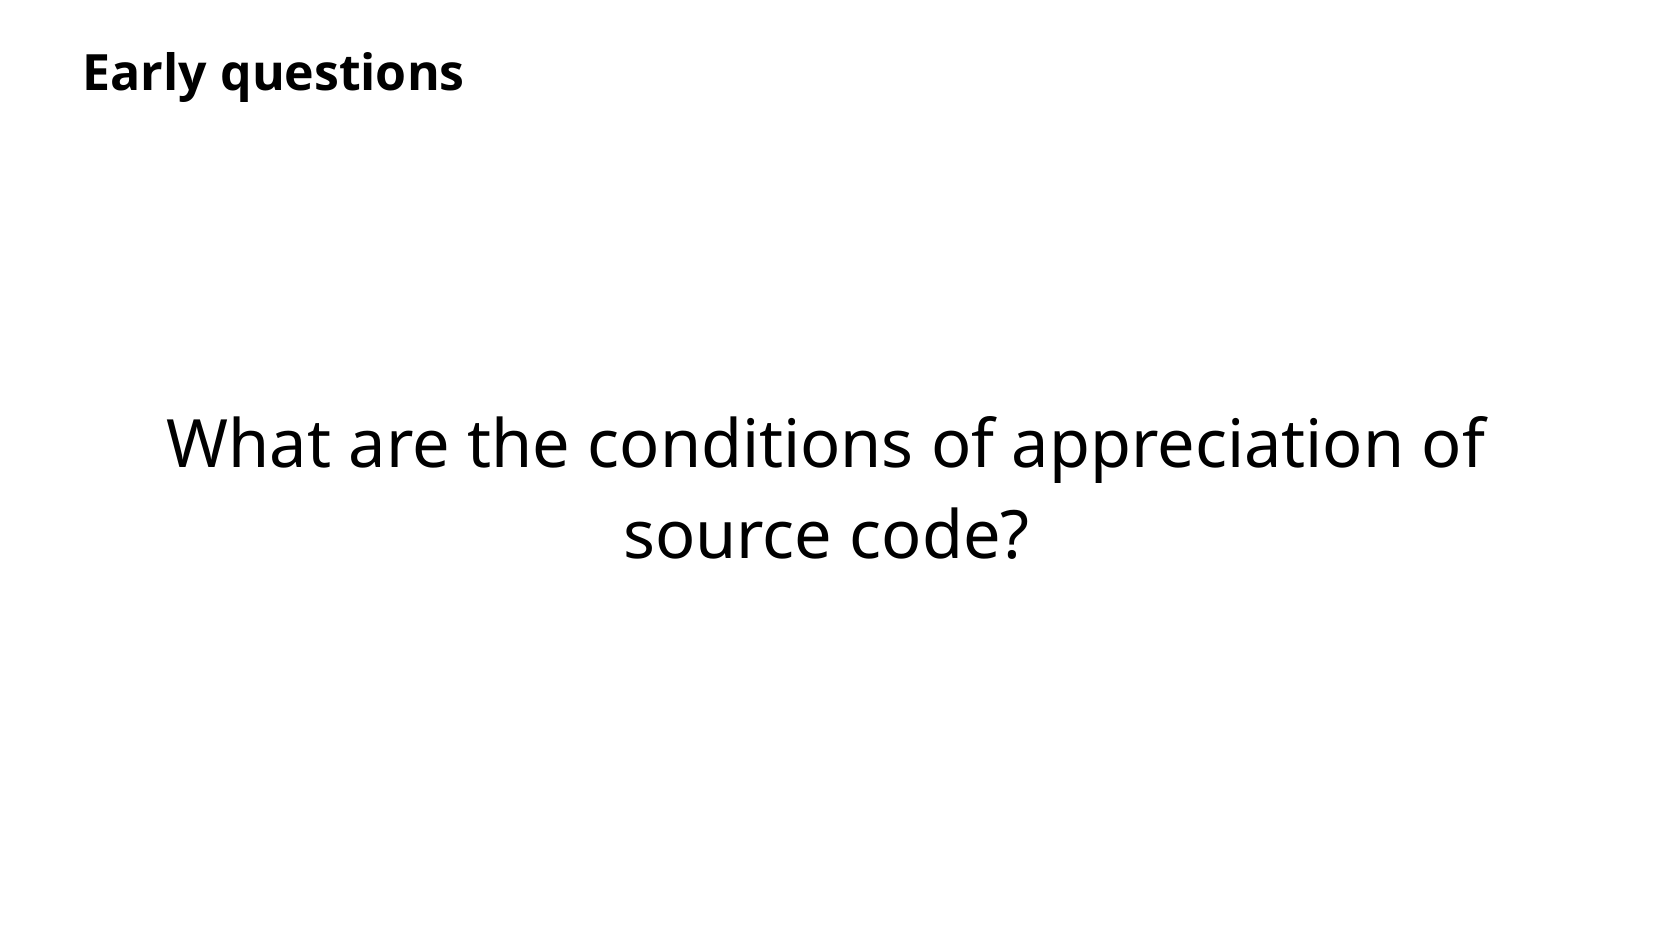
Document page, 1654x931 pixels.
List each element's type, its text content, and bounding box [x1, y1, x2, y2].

subtitle What are the conditions of appreciation of source code? [82, 217, 1571, 758]
title Early questions [82, 37, 1571, 193]
